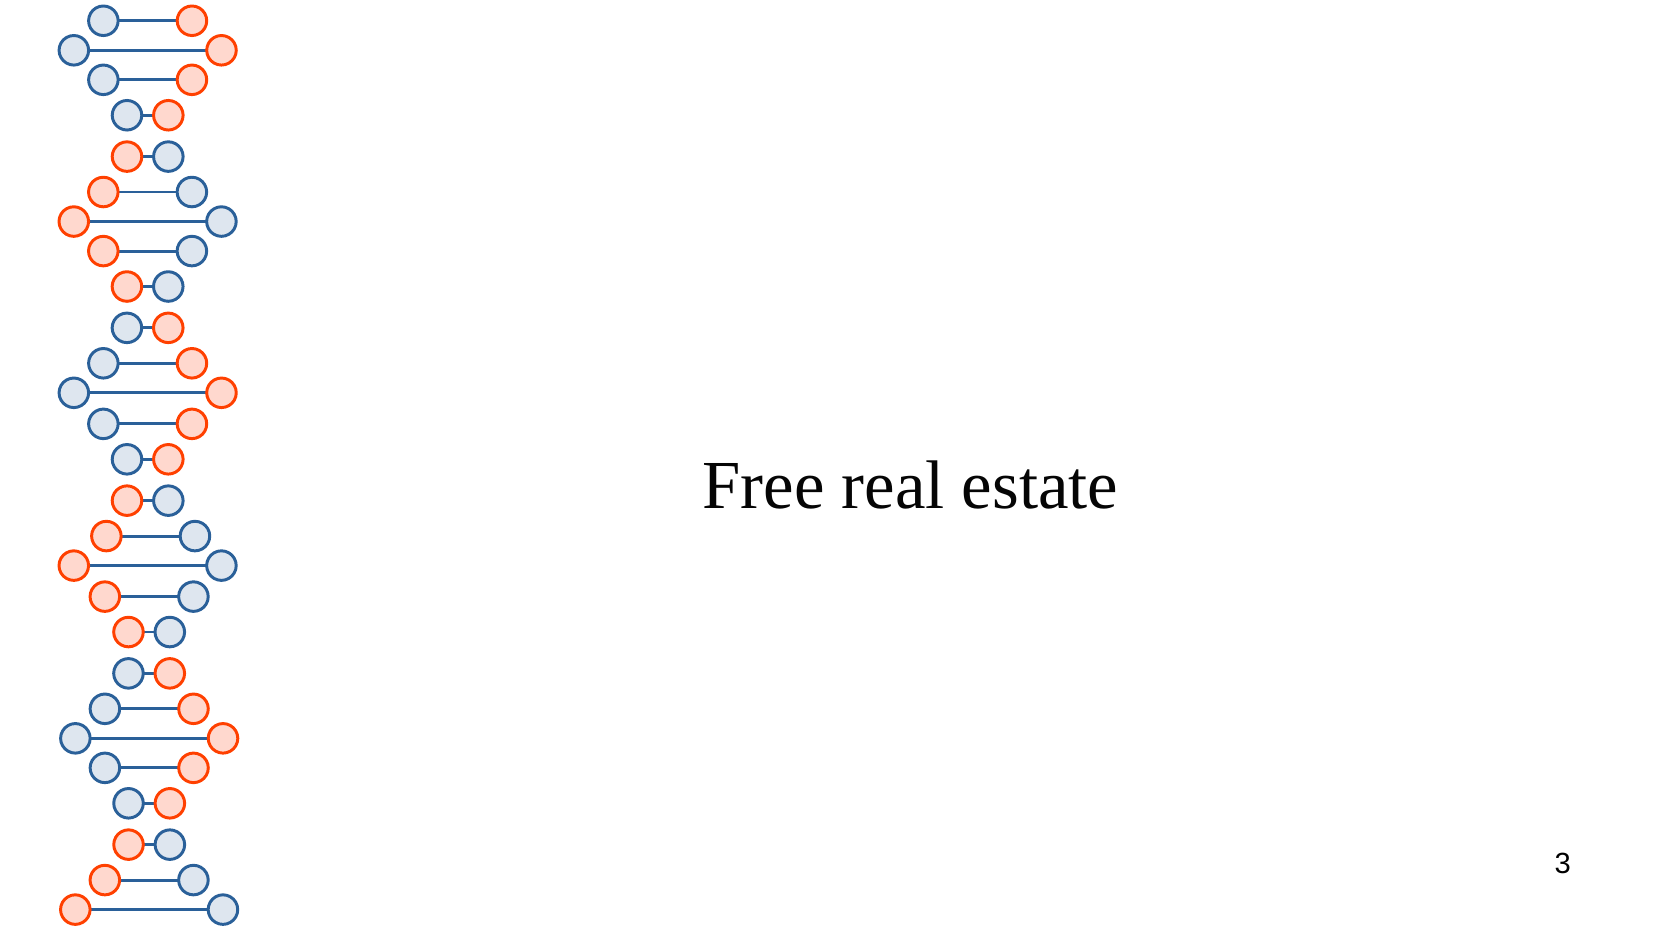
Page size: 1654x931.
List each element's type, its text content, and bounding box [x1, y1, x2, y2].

title Free real estate [246, 408, 1576, 563]
